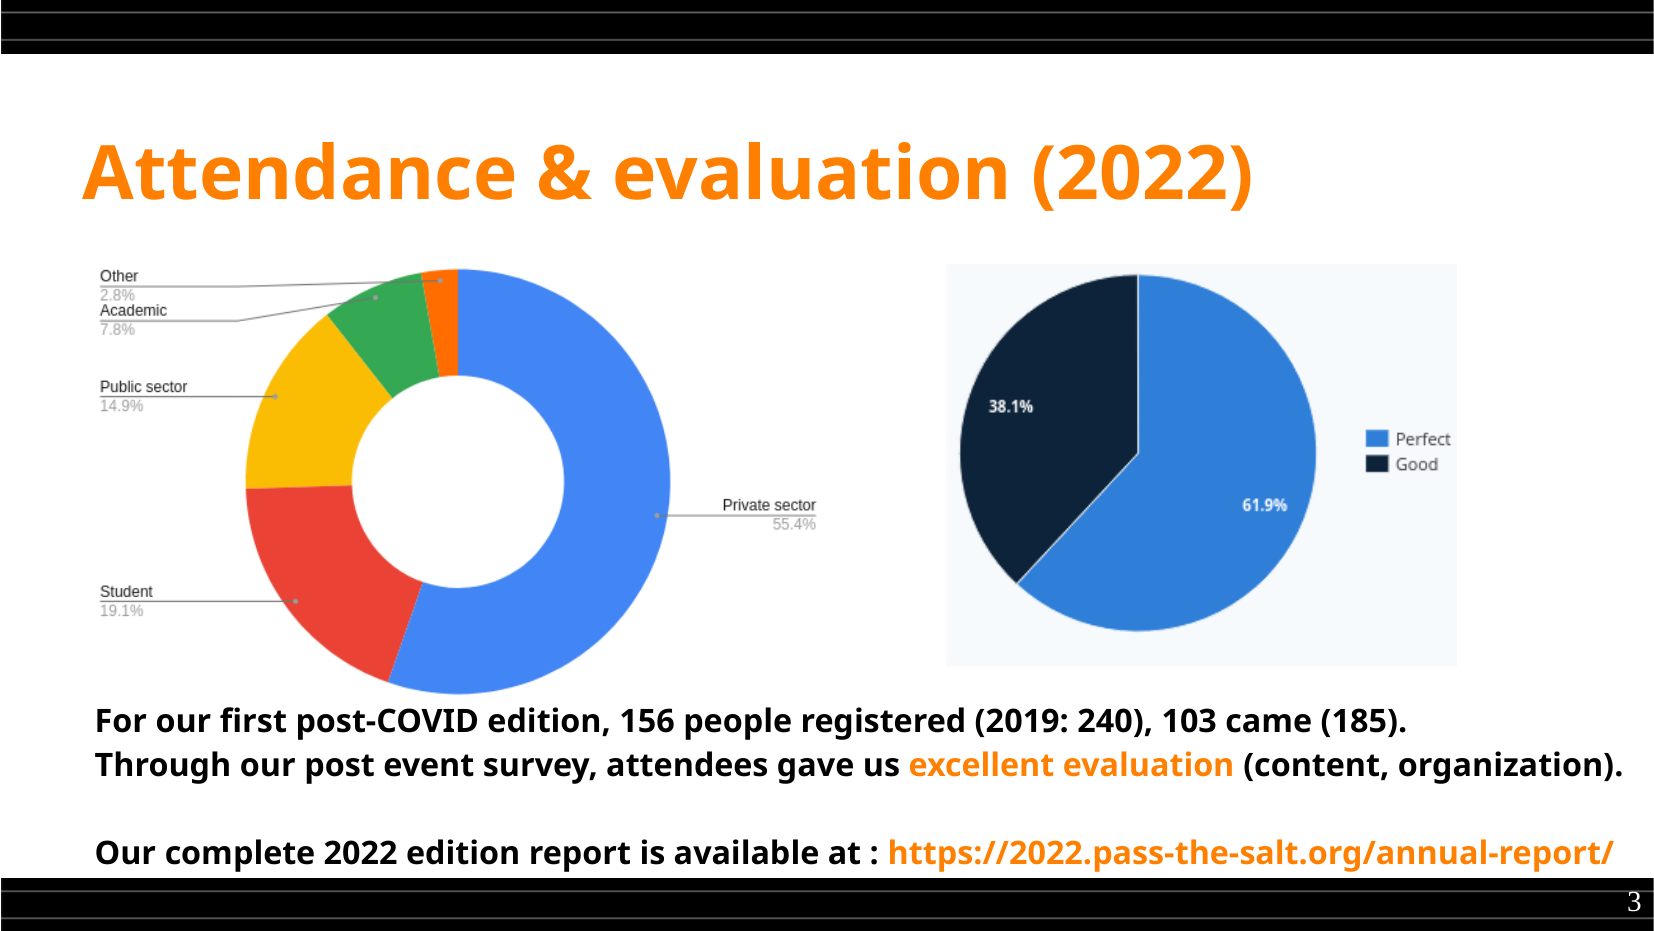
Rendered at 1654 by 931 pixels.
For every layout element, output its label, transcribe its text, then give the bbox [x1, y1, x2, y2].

picture [923, 264, 1457, 682]
picture [83, 251, 827, 704]
list For our first post-COVID edition, 156 people registered (2019: 240), 103 came (185). Through our post event survey, attendees gave us excellent evaluation (content, organization). Our complete 2022 edition report is available at : https://2022.pass-the-salt.org/annual-report/ [94, 307, 1654, 875]
picture [1, 0, 1654, 54]
picture [1, 878, 1654, 931]
title Attendance & evaluation (2022) [82, 92, 1571, 249]
